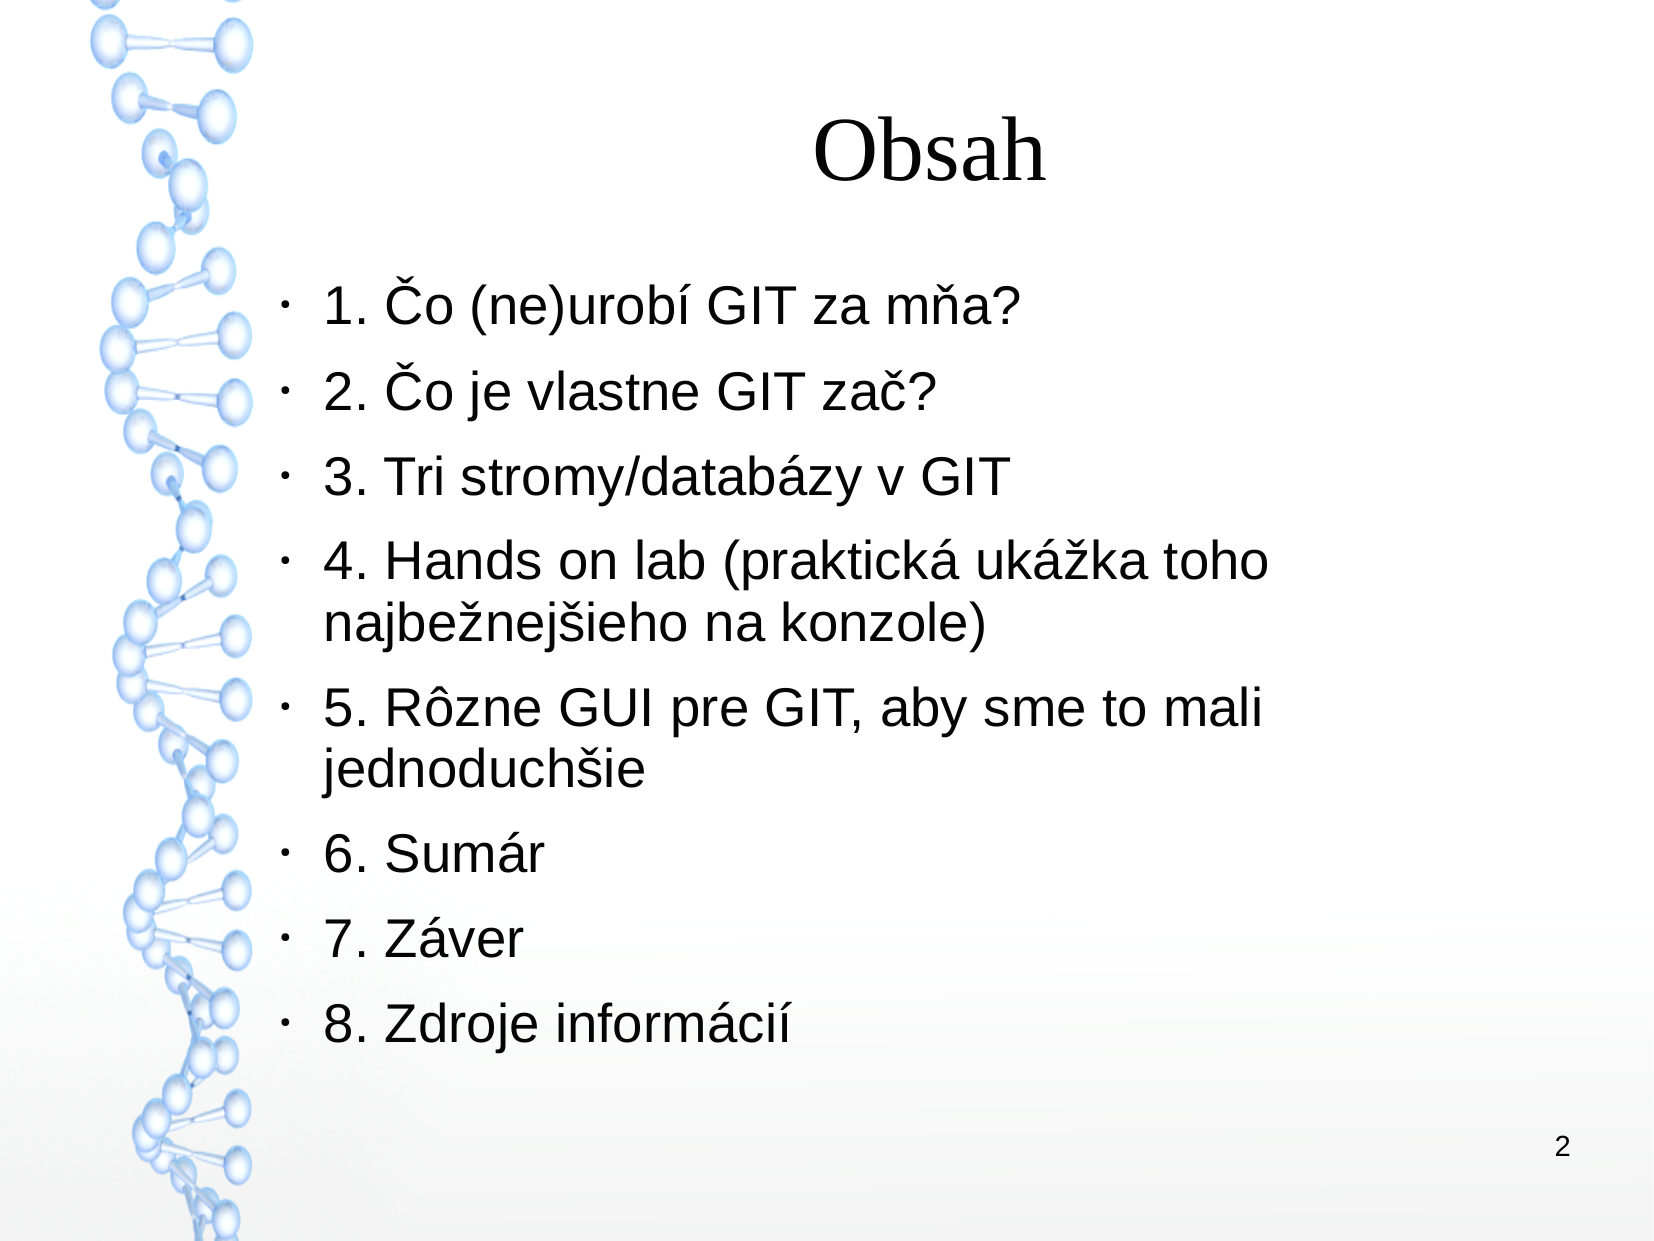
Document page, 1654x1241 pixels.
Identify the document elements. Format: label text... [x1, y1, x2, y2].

picture [0, 0, 1654, 1241]
title Obsah [265, 47, 1595, 252]
list 1. Čo (ne)urobí GIT za mňa? 2. Čo je vlastne GIT zač? 3. Tri stromy/databázy v GIT 4. Hands on lab (praktická ukážka toho najbežnejšieho na konzole) 5. Rôzne GUI pre GIT, aby sme to mali jednoduchšie 6. Sumár 7. Záver 8. Zdroje informácií [265, 275, 1595, 1063]
